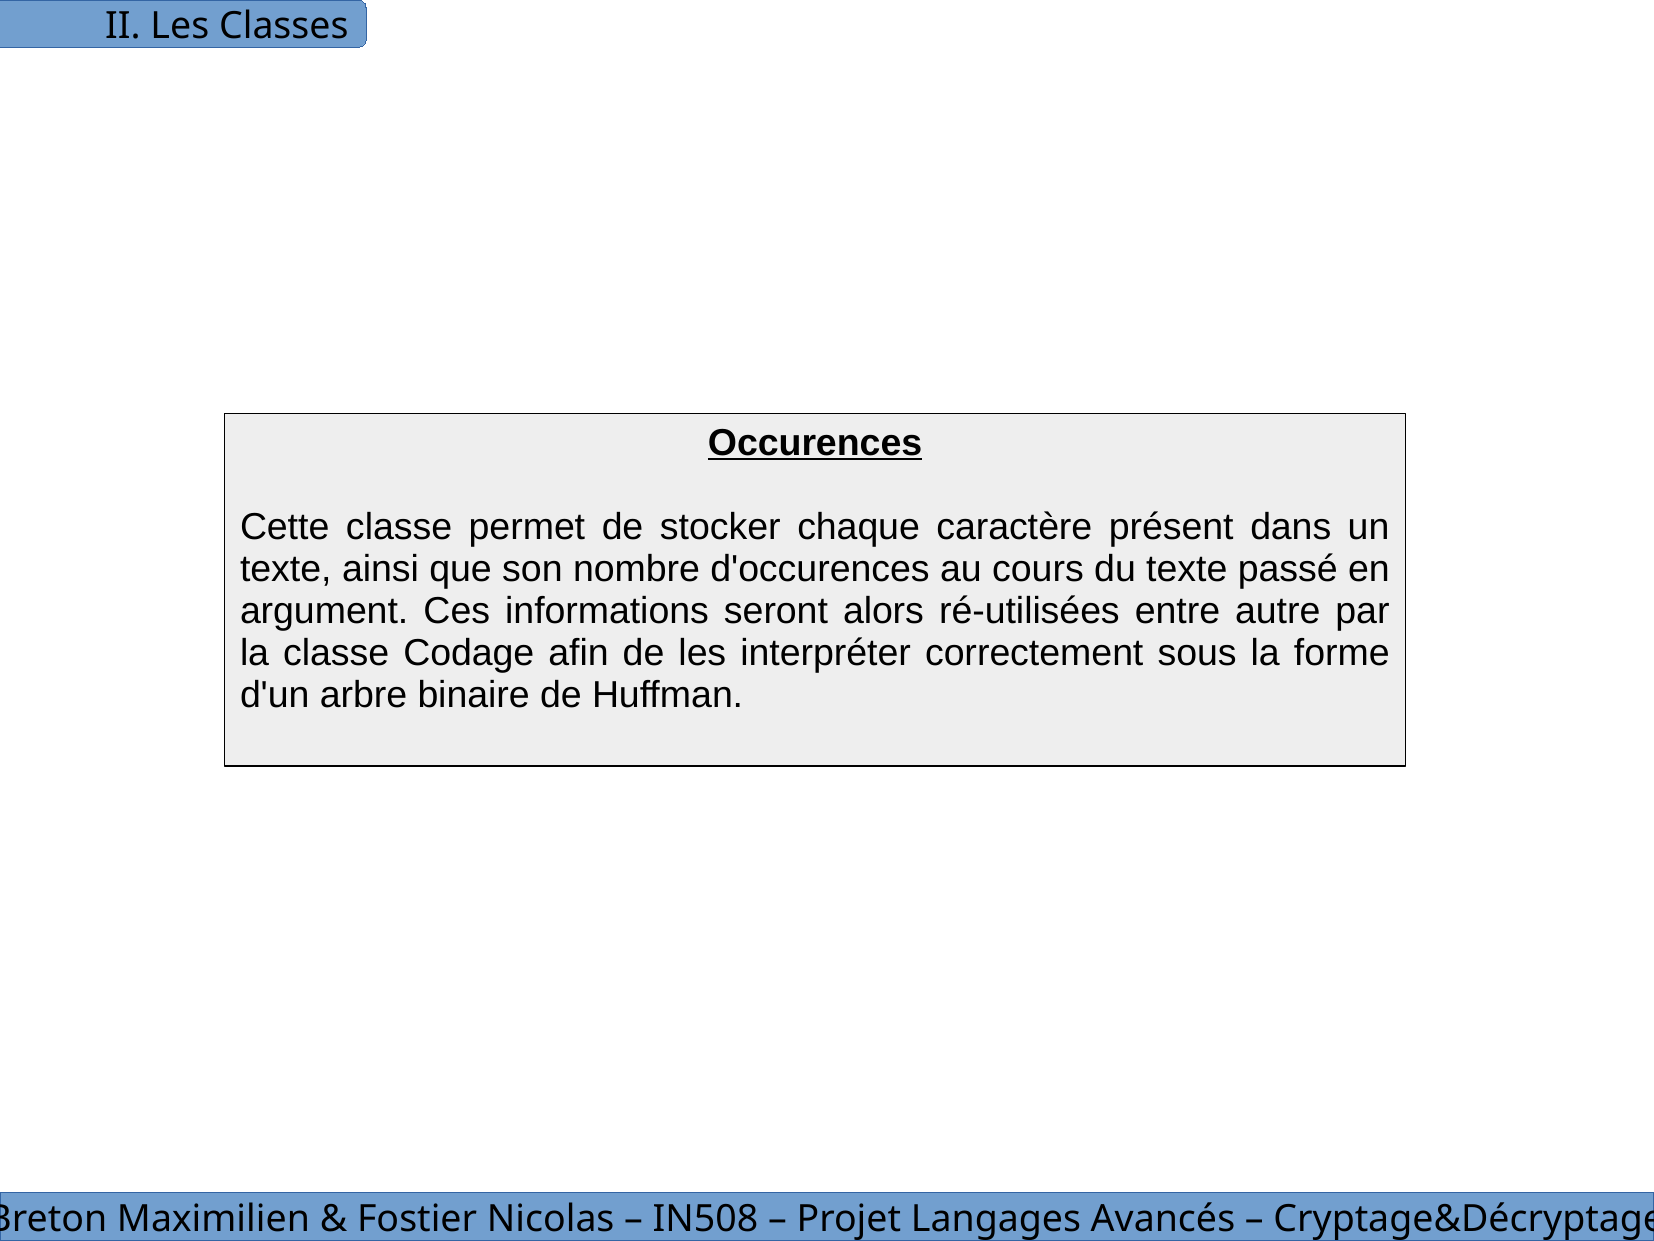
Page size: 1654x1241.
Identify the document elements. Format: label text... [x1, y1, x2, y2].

text_box Breton Maximilien & Fostier Nicolas – IN508 – Projet Langages Avancés – Cryptage&Décryptage [0, 1192, 1654, 1241]
text_box Occurences Cette classe permet de stocker chaque caractère présent dans un texte, ainsi que son nombre d'occurences au cours du texte passé en argument. Ces informations seront alors ré-utilisées entre autre par la classe Codage afin de les interpréter correctement sous la forme d'un arbre binaire de Huffman. [224, 413, 1406, 765]
text_box II. Les Classes [0, 0, 367, 48]
